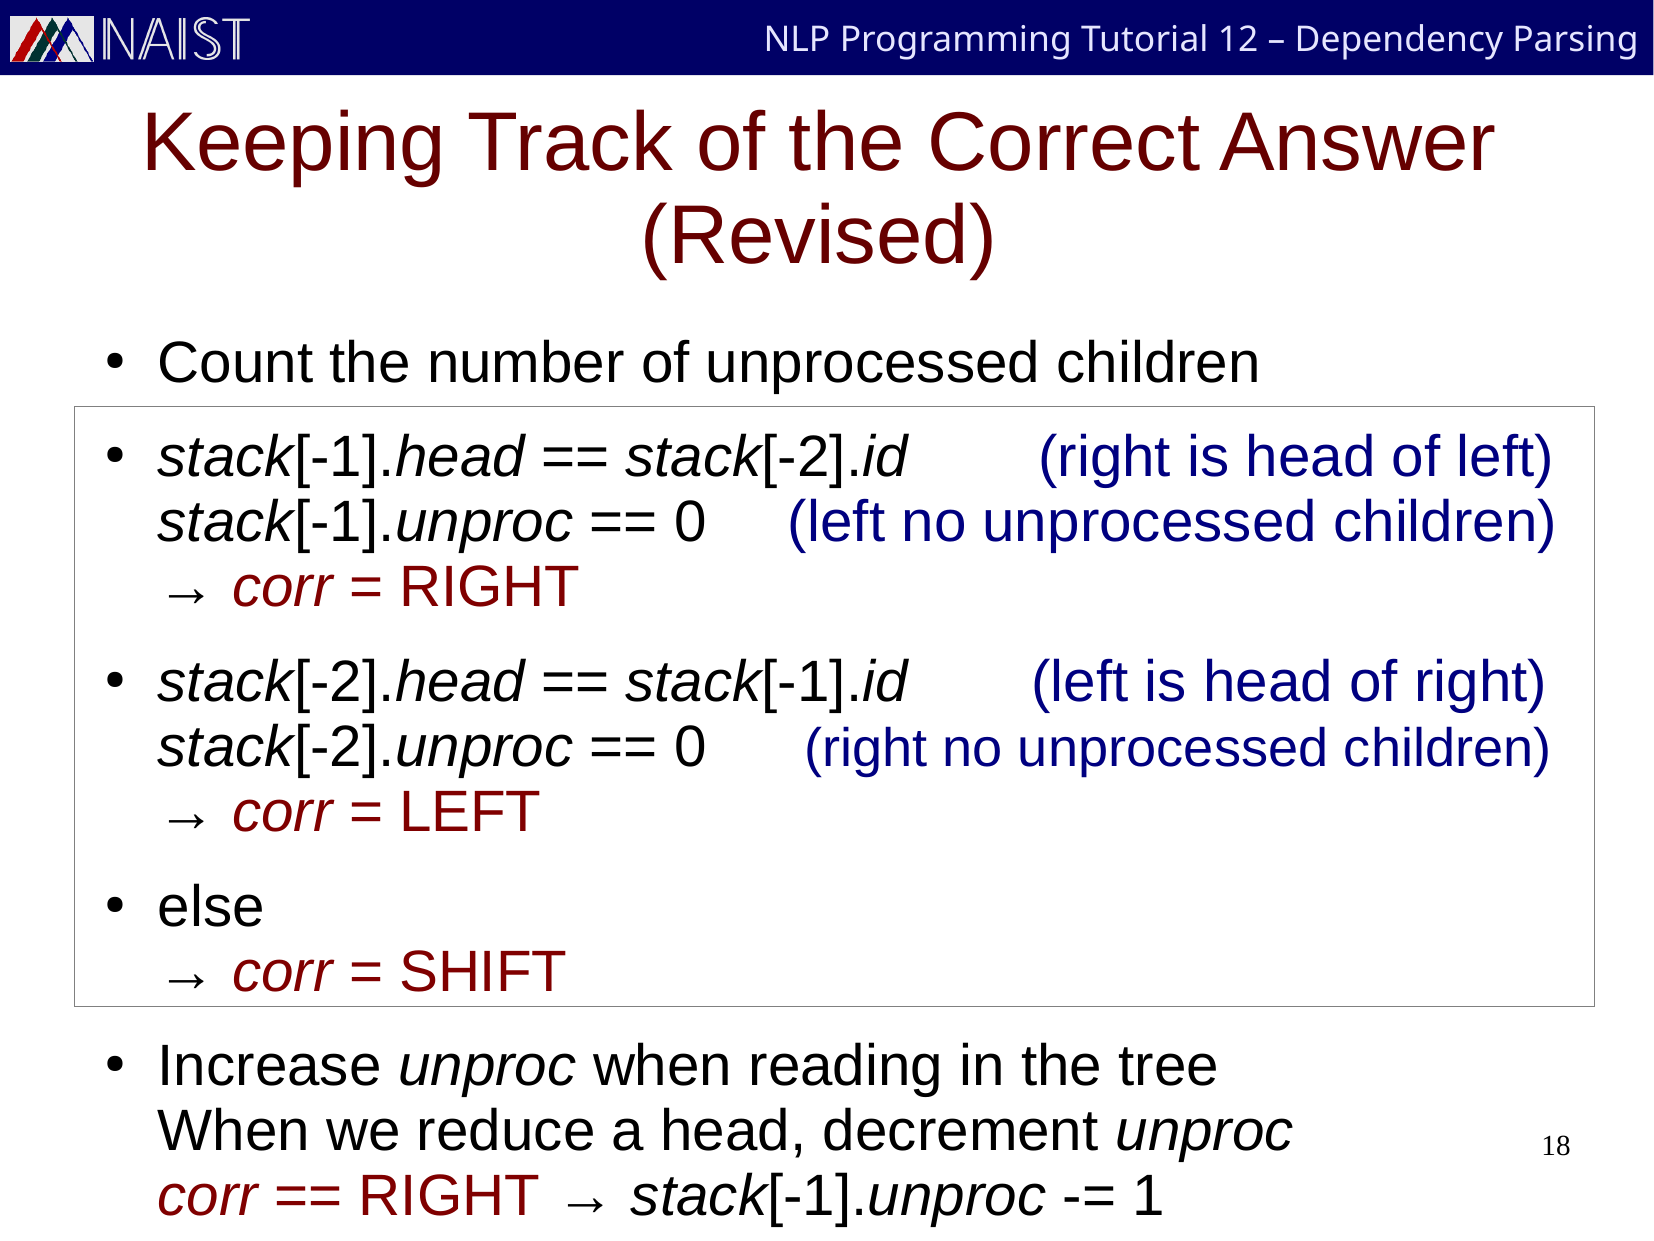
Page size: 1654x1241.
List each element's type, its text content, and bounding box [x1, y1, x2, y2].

picture [102, 17, 251, 60]
list Count the number of unprocessed children stack[-1].head == stack[-2].id (right is head of left) stack[-1].unproc == 0 (left no unprocessed children) → corr = RIGHT stack[-2].head == stack[-1].id (left is head of right) stack[-2].unproc == 0 (right no unprocessed children) → corr = LEFT else → corr = SHIFT Increase unproc when reading in the tree When we reduce a head, decrement unproc corr == RIGHT → stack[-1].unproc -= 1 [86, 329, 1576, 406]
list Count the number of unprocessed children stack[-1].head == stack[-2].id (right is head of left) stack[-1].unproc == 0 (left no unprocessed children) → corr = RIGHT stack[-2].head == stack[-1].id (left is head of right) stack[-2].unproc == 0 (right no unprocessed children) → corr = LEFT else → corr = SHIFT Increase unproc when reading in the tree When we reduce a head, decrement unproc corr == RIGHT → stack[-1].unproc -= 1 [86, 1007, 1576, 1228]
list Count the number of unprocessed children stack[-1].head == stack[-2].id (right is head of left) stack[-1].unproc == 0 (left no unprocessed children) → corr = RIGHT stack[-2].head == stack[-1].id (left is head of right) stack[-2].unproc == 0 (right no unprocessed children) → corr = LEFT else → corr = SHIFT Increase unproc when reading in the tree When we reduce a head, decrement unproc corr == RIGHT → stack[-1].unproc -= 1 [86, 407, 1576, 1006]
title Keeping Track of the Correct Answer (Revised) [75, 92, 1564, 285]
picture [10, 16, 94, 62]
